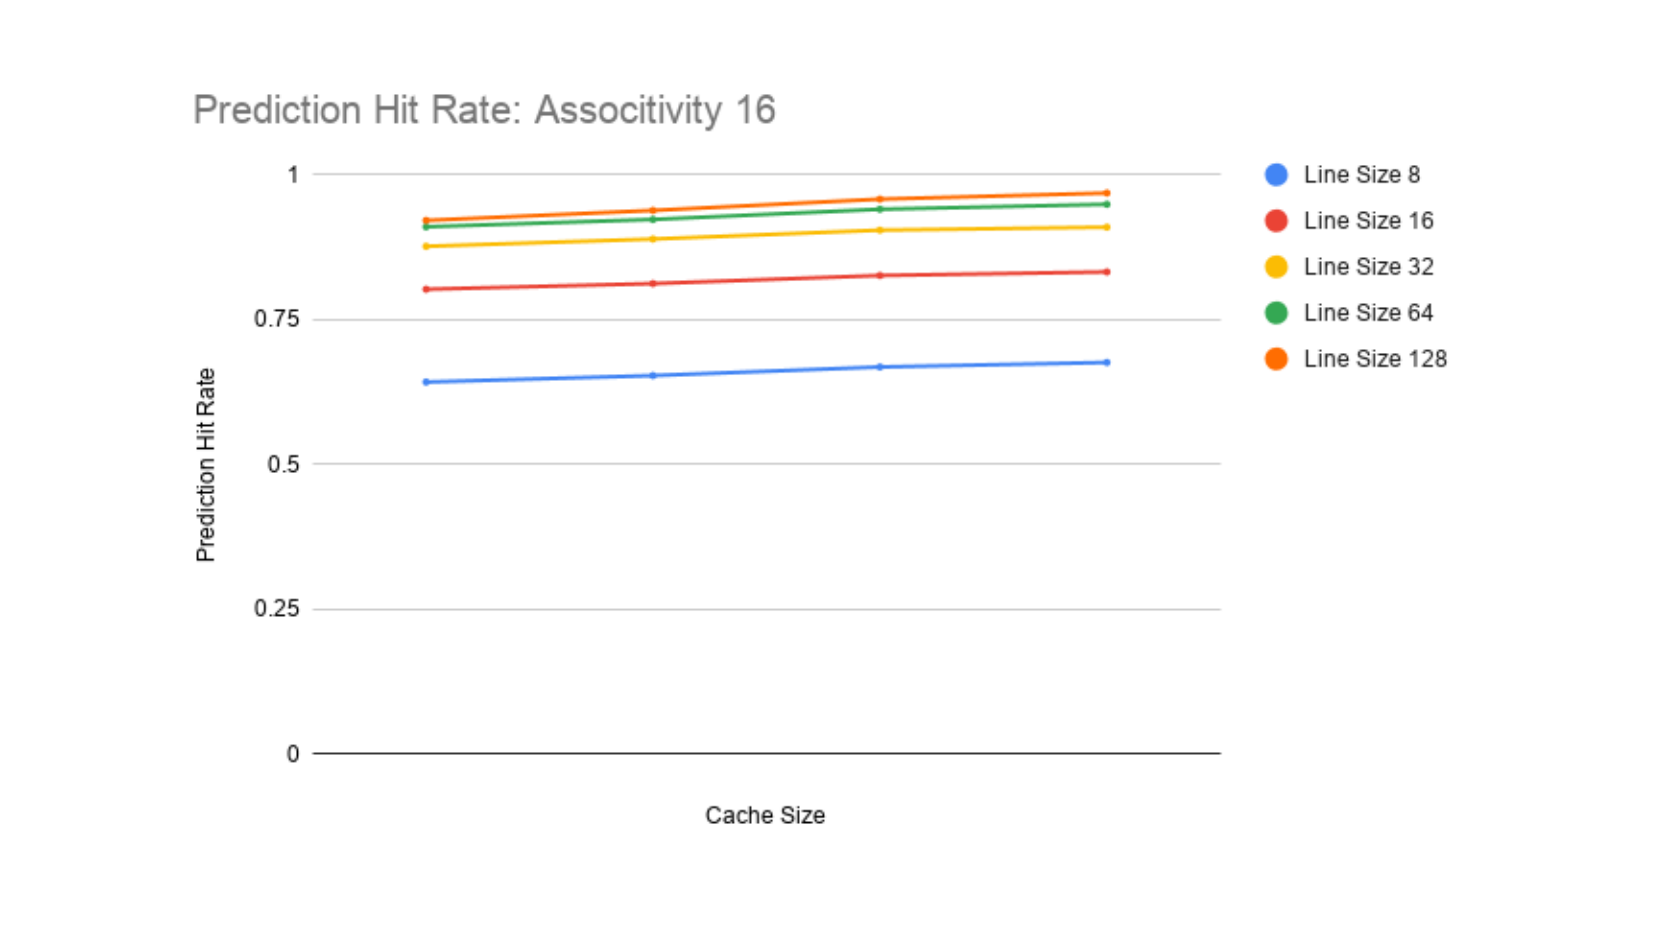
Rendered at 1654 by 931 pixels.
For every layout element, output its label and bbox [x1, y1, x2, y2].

picture [153, 47, 1489, 870]
